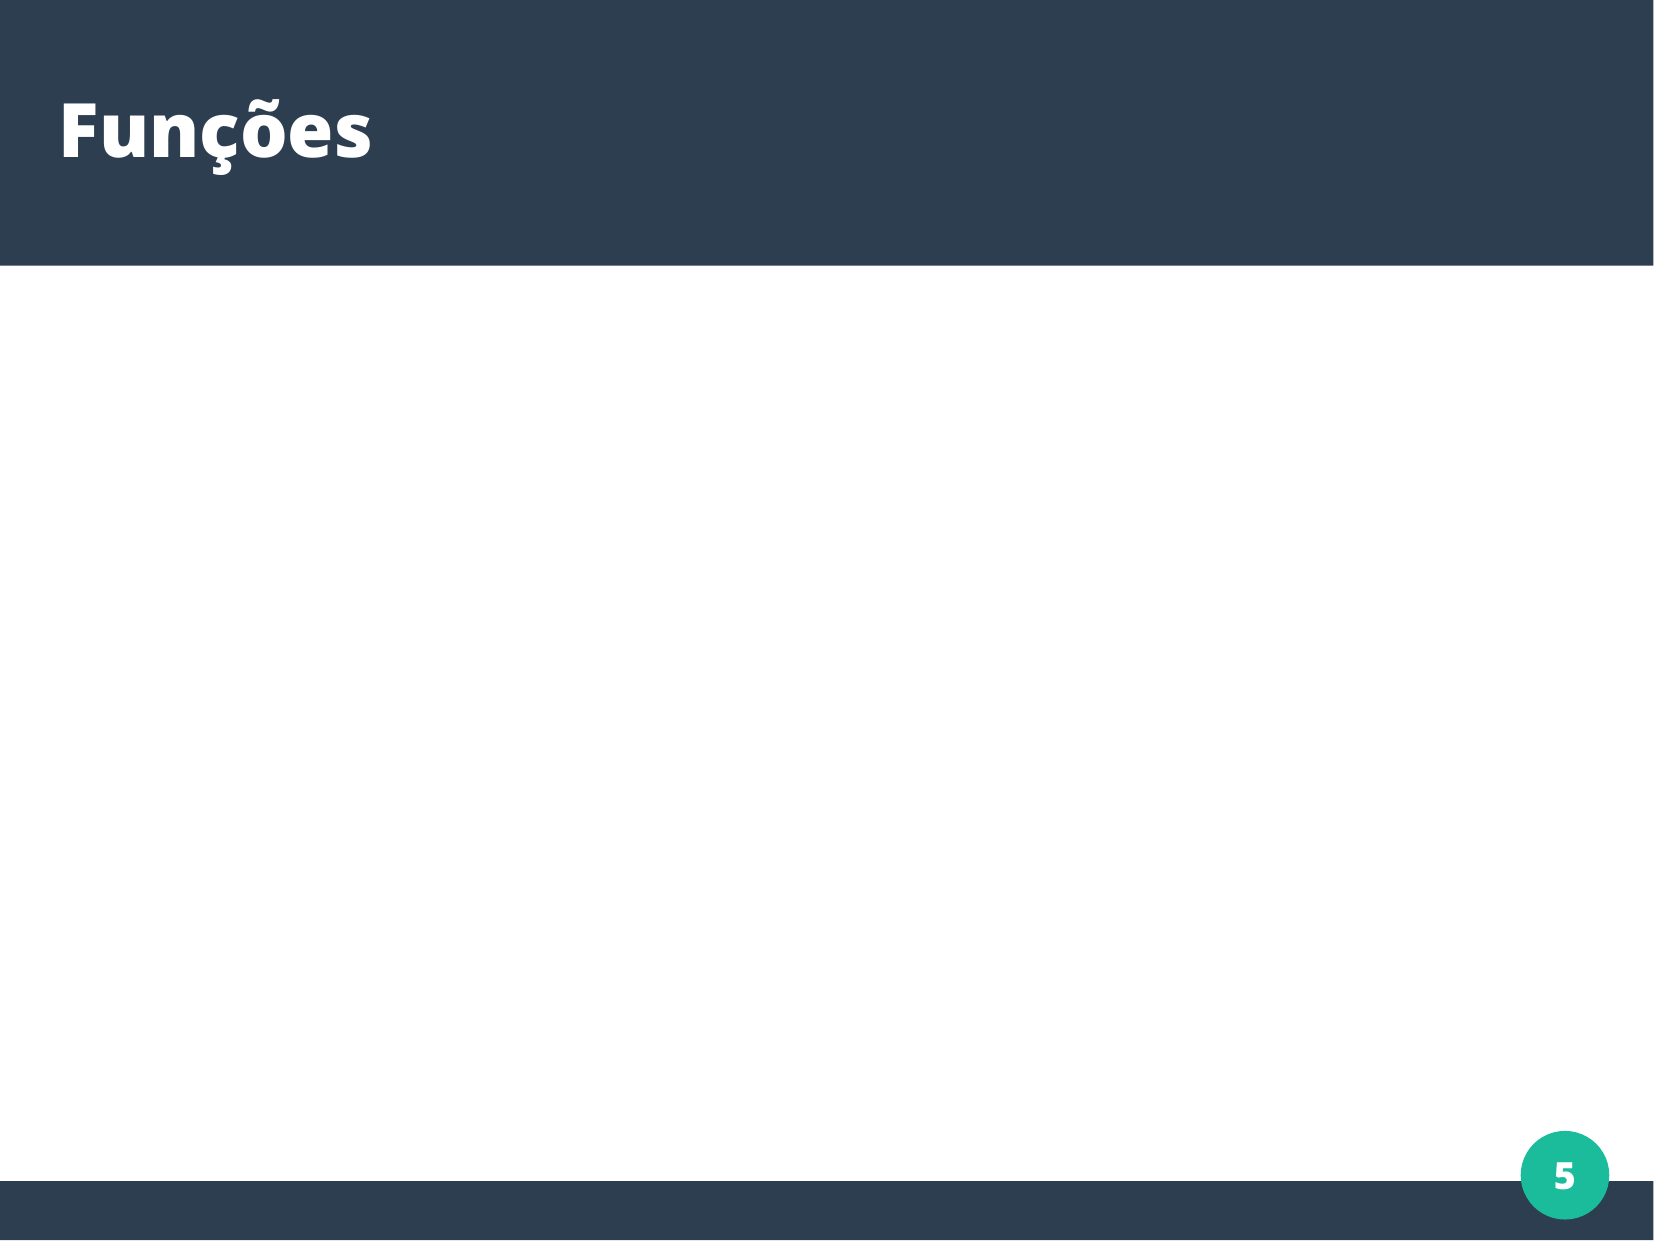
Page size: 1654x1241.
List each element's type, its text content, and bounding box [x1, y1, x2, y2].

title Funções [59, 49, 1595, 207]
